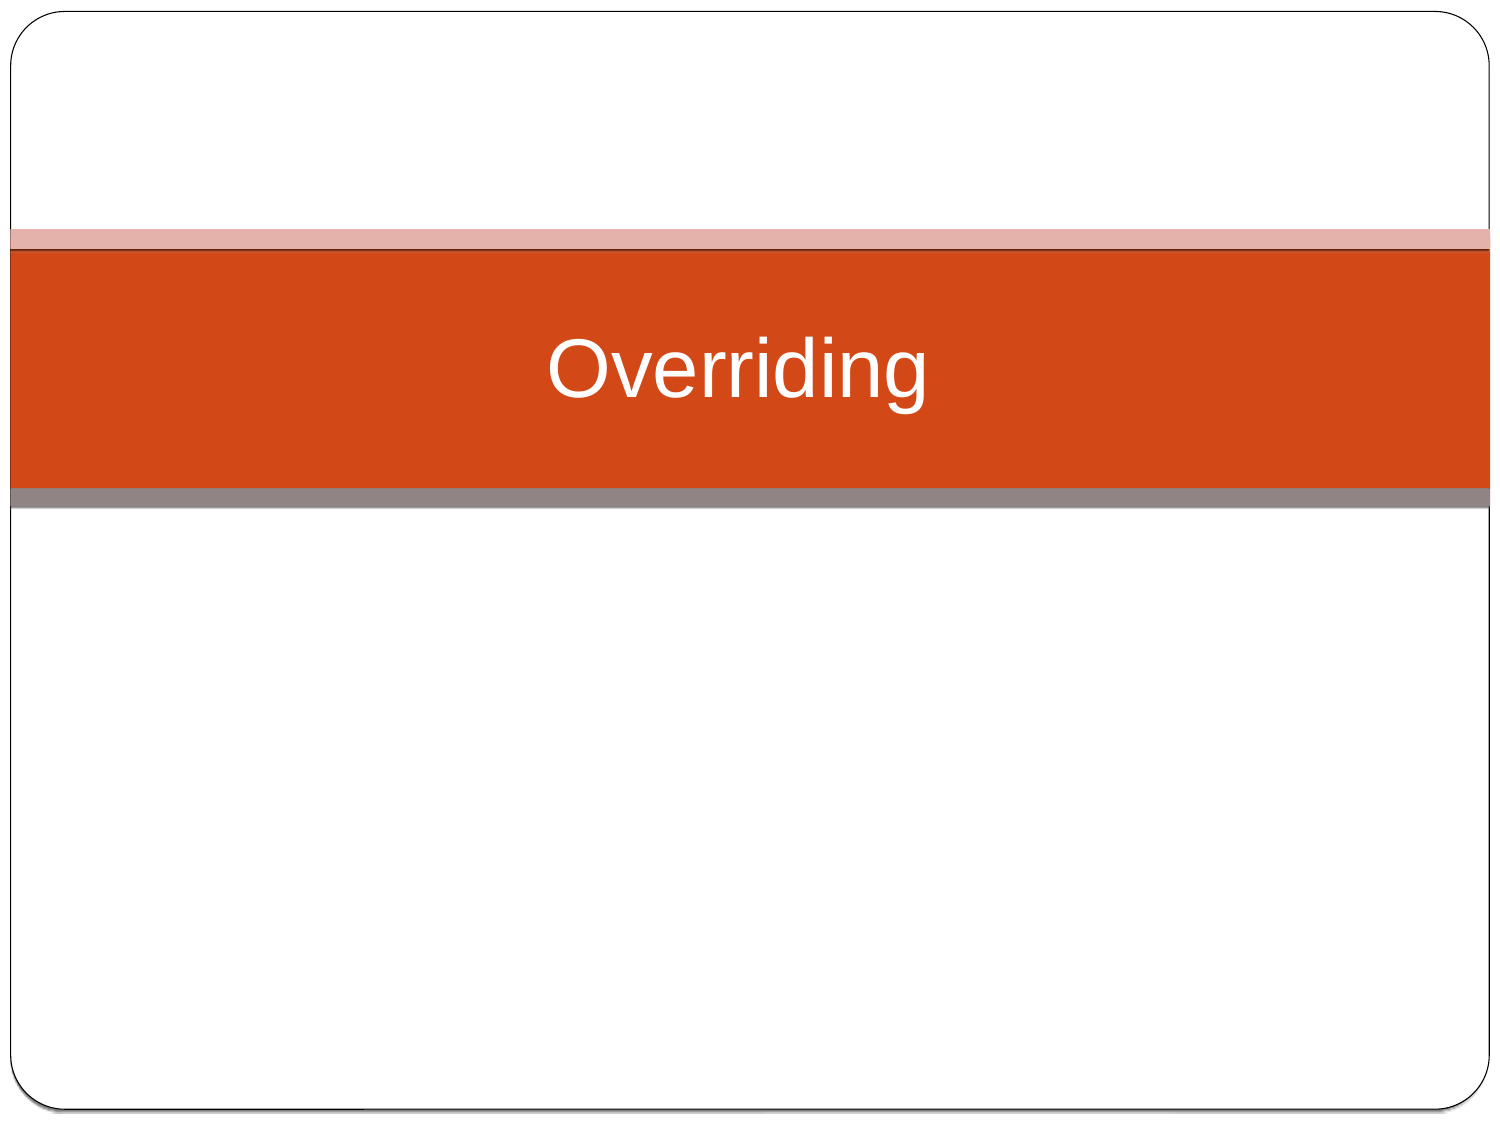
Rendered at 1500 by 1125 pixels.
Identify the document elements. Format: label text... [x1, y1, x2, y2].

title Overriding [75, 247, 1425, 489]
